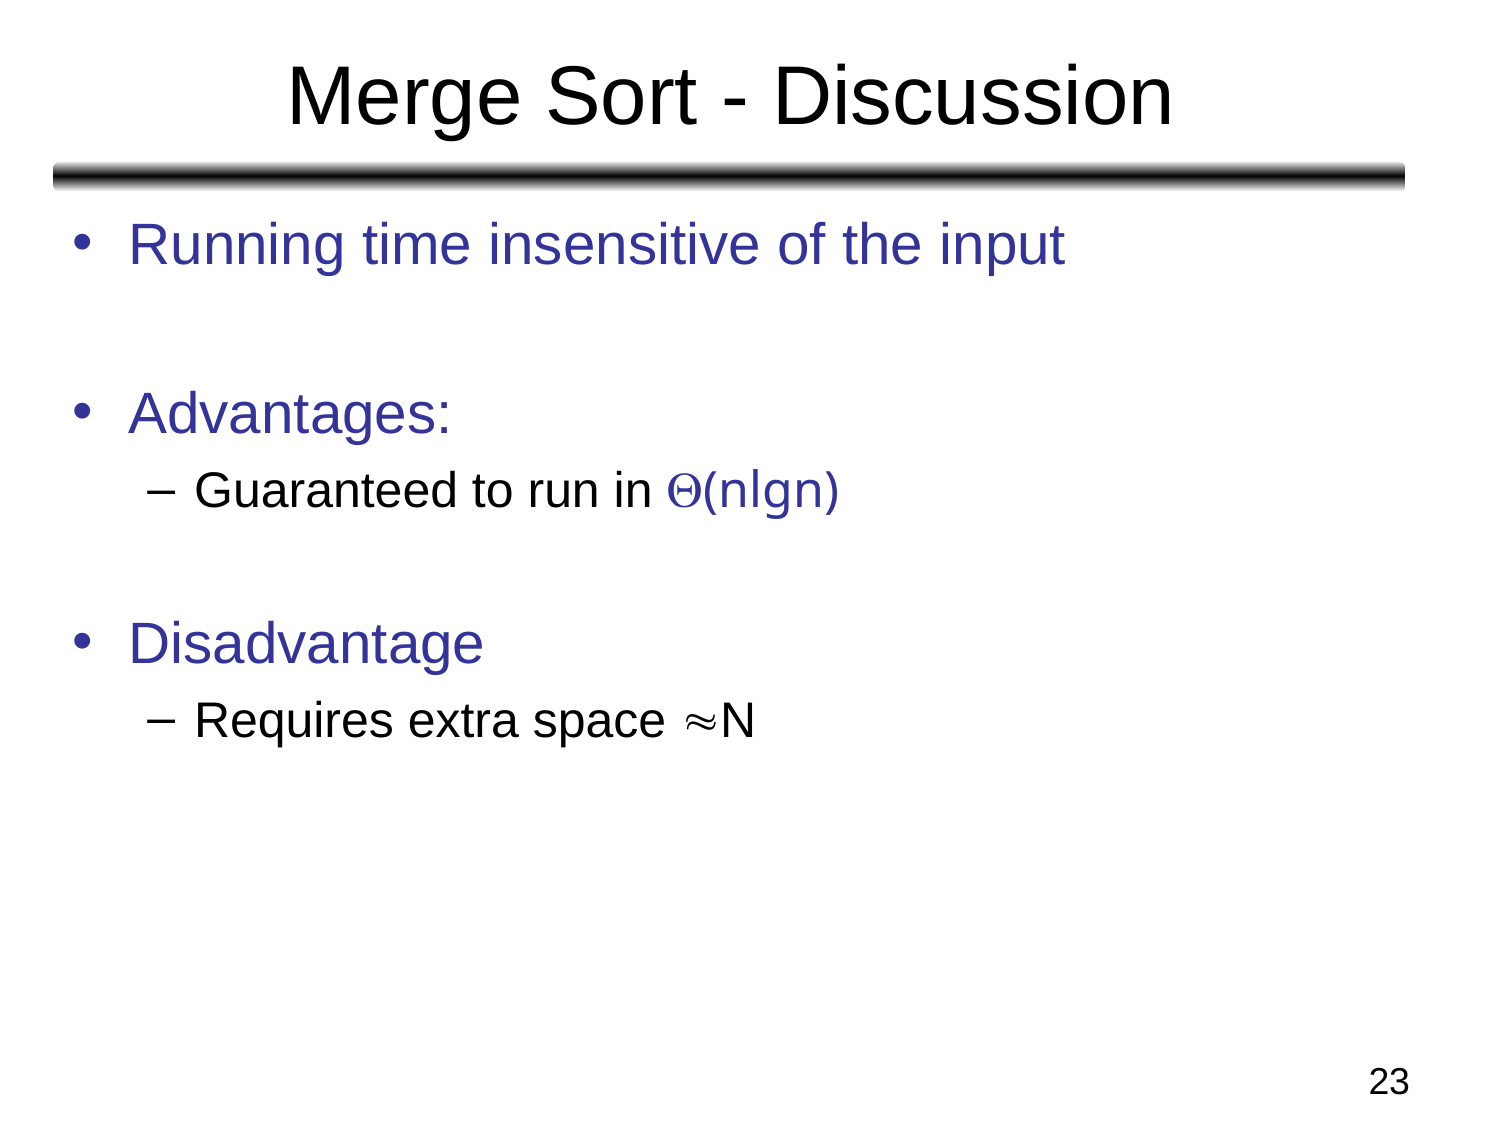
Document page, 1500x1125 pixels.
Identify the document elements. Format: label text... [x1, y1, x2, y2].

list Running time insensitive of the input Advantages: Guaranteed to run in (nlgn) Disadvantage Requires extra space N [57, 199, 1408, 1032]
title Merge Sort - Discussion [55, 16, 1406, 166]
